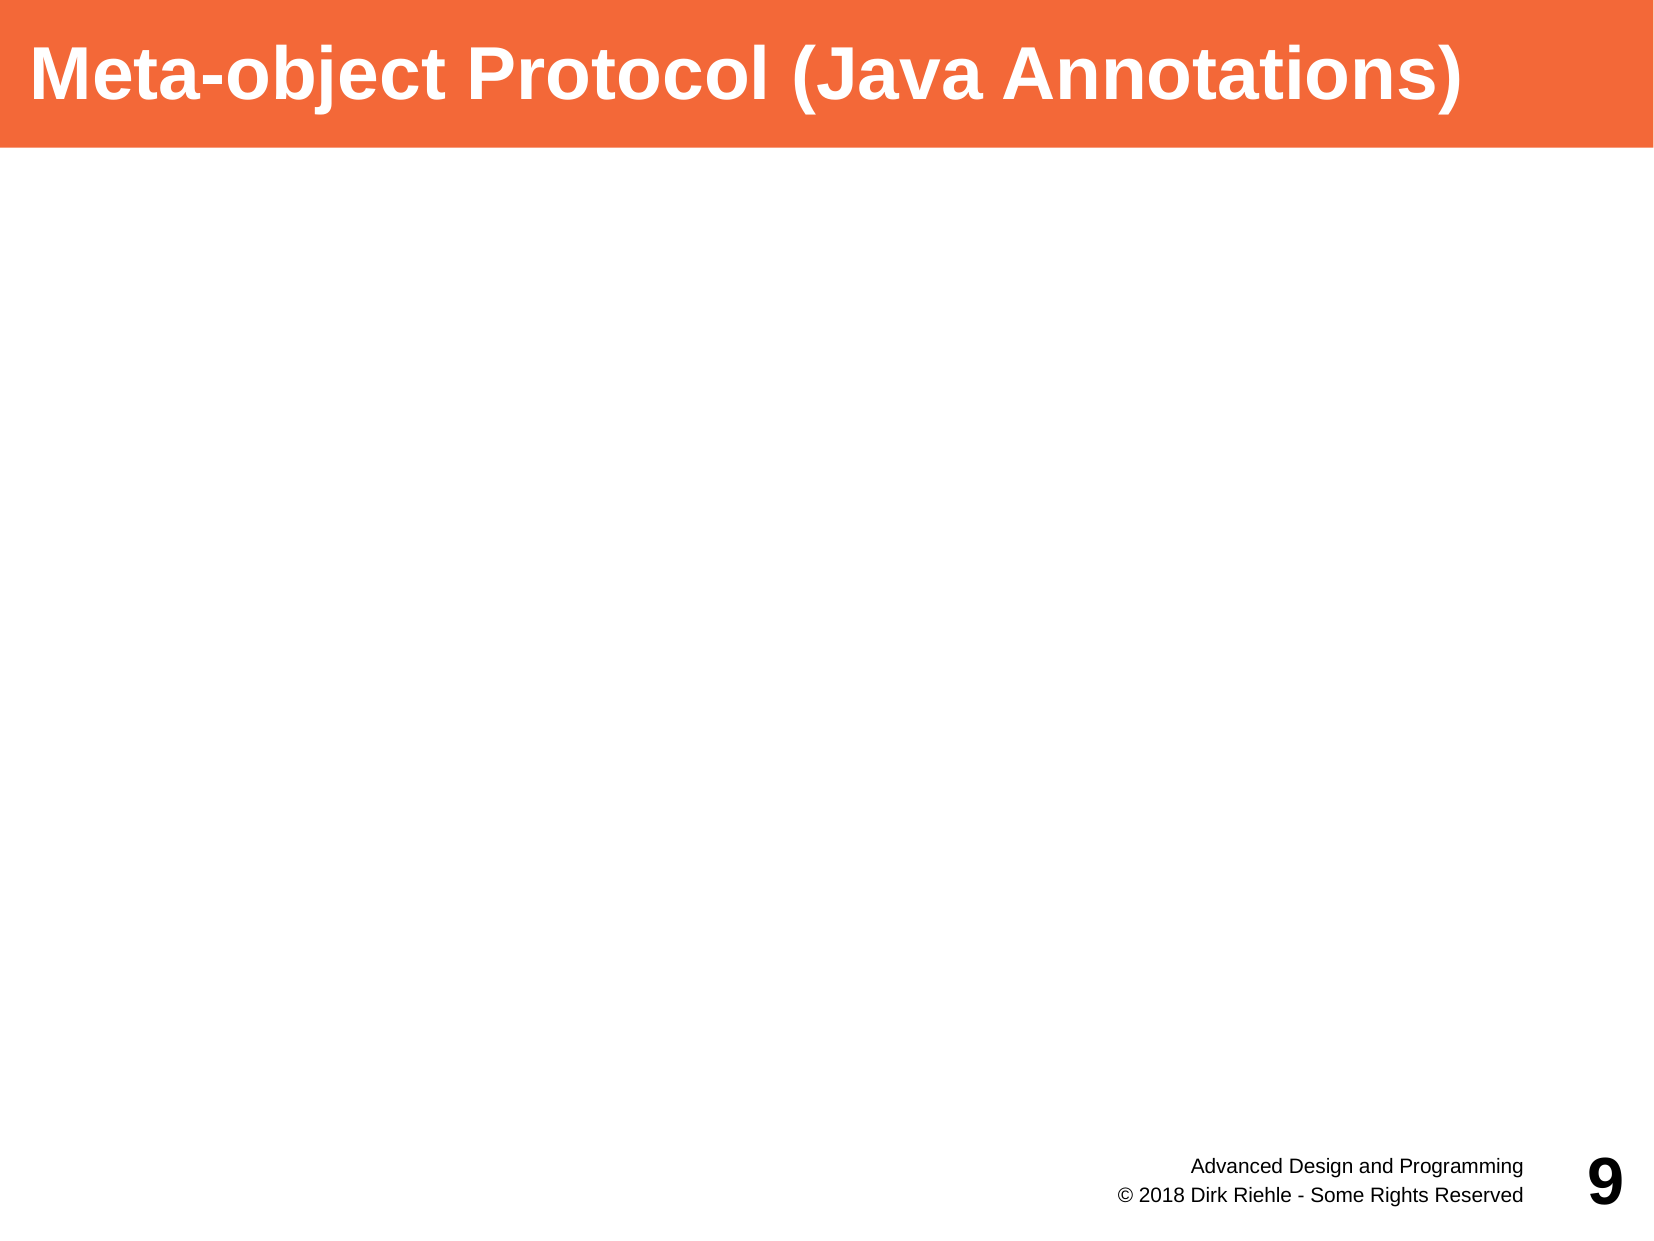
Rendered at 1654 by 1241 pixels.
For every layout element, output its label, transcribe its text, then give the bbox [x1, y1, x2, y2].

title Meta-object Protocol (Java Annotations) [0, 0, 1654, 148]
